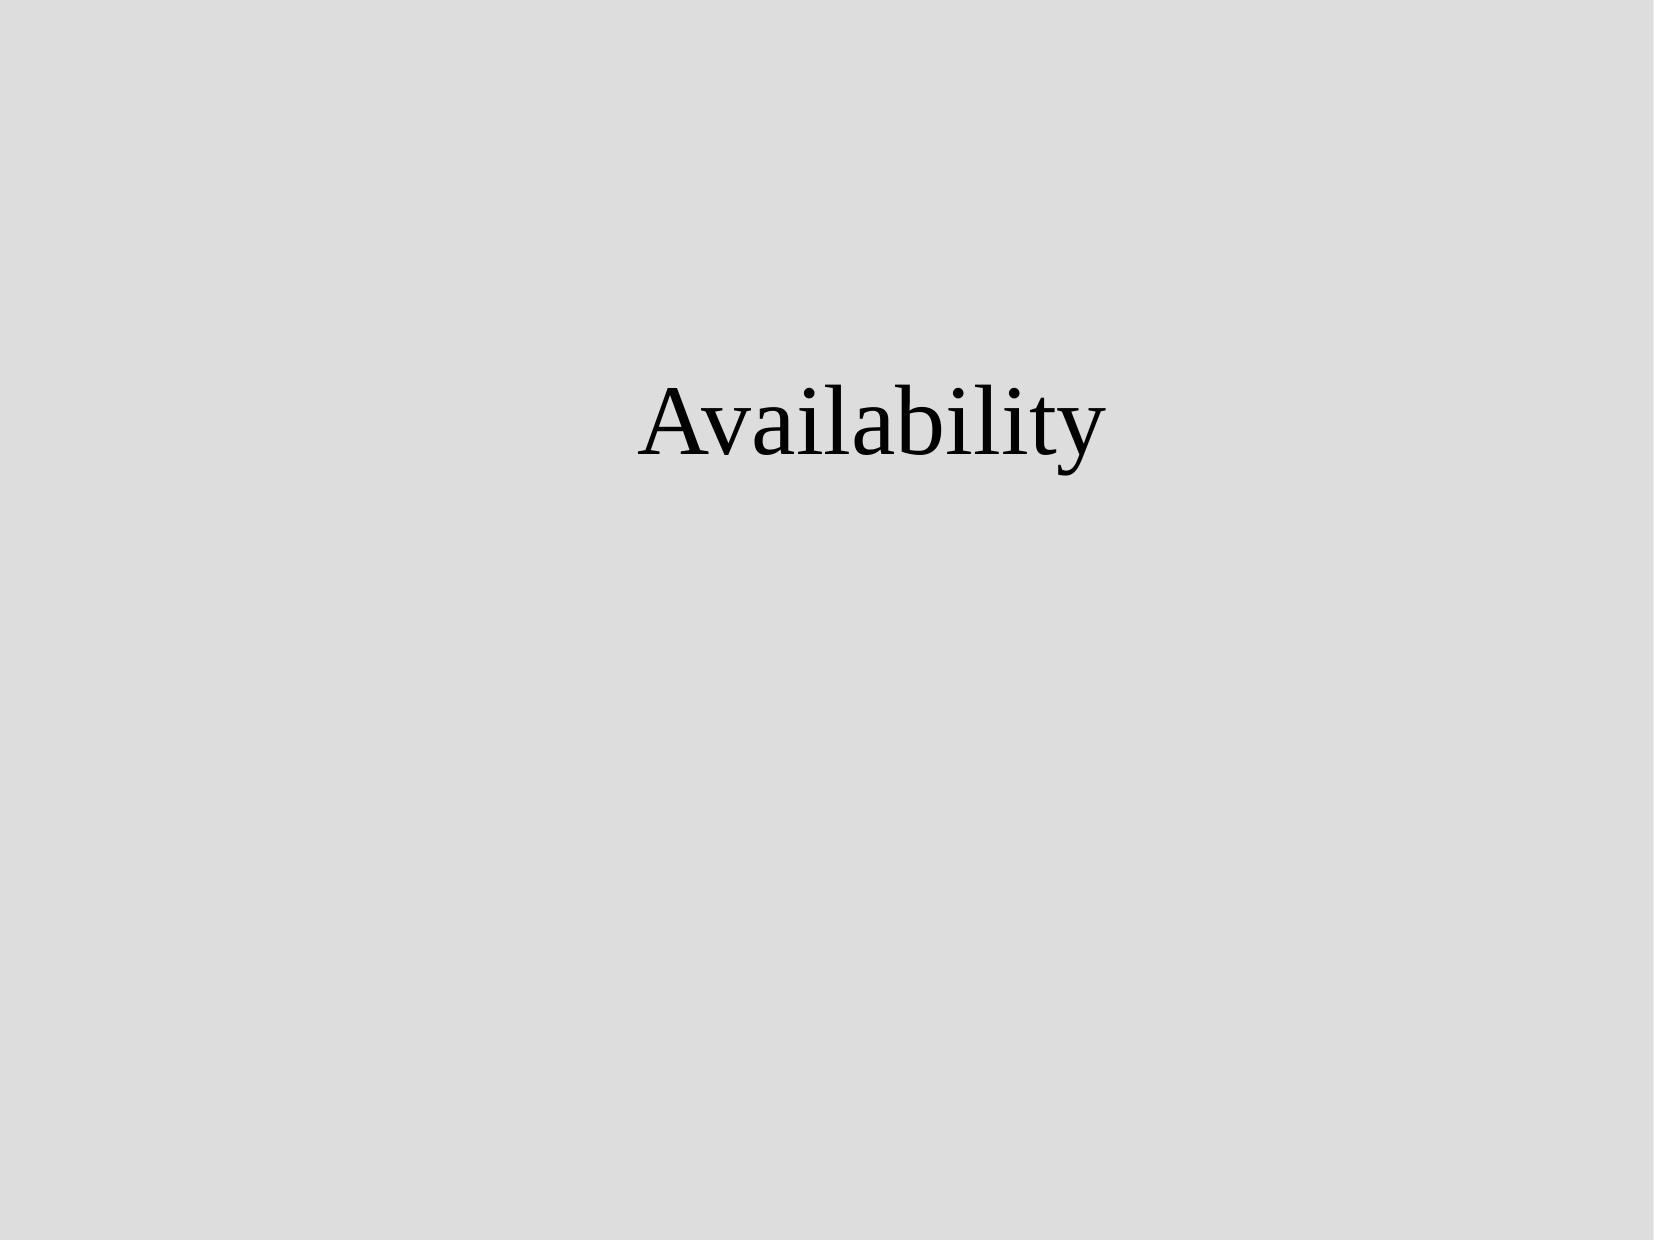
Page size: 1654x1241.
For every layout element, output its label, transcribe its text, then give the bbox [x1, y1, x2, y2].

text_box Availability [271, 357, 1473, 484]
subtitle [82, 49, 1571, 1010]
